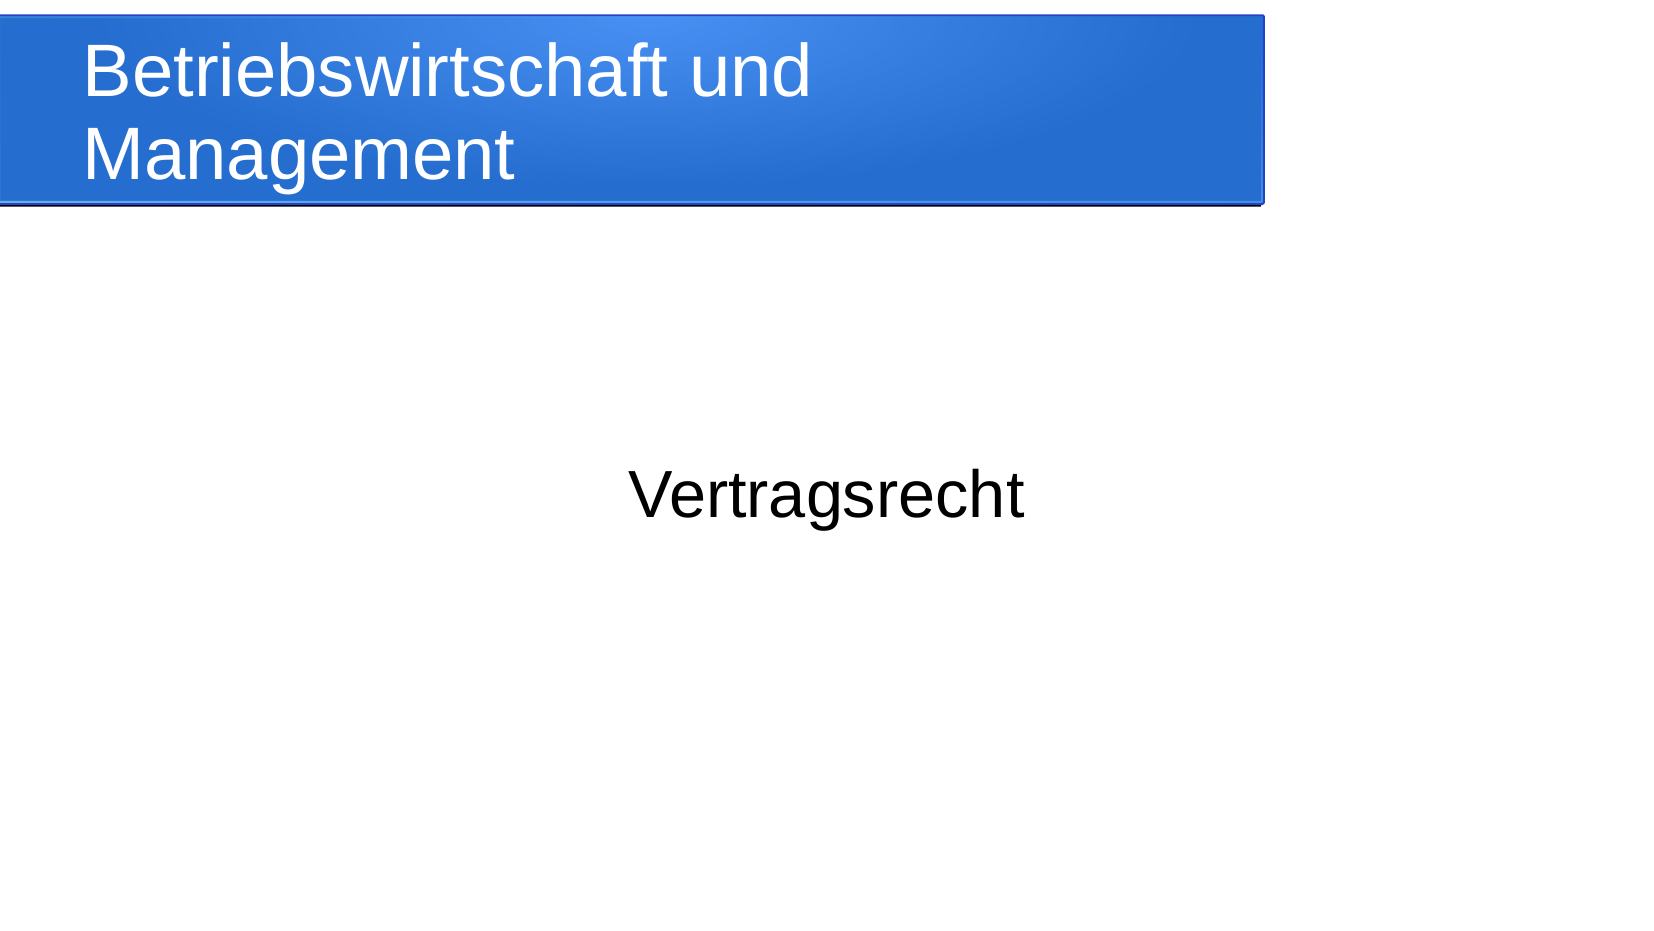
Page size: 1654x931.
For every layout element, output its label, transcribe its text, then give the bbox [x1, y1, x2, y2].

title Betriebswirtschaft und Management [82, 29, 1235, 196]
subtitle Vertragsrecht [82, 224, 1571, 764]
